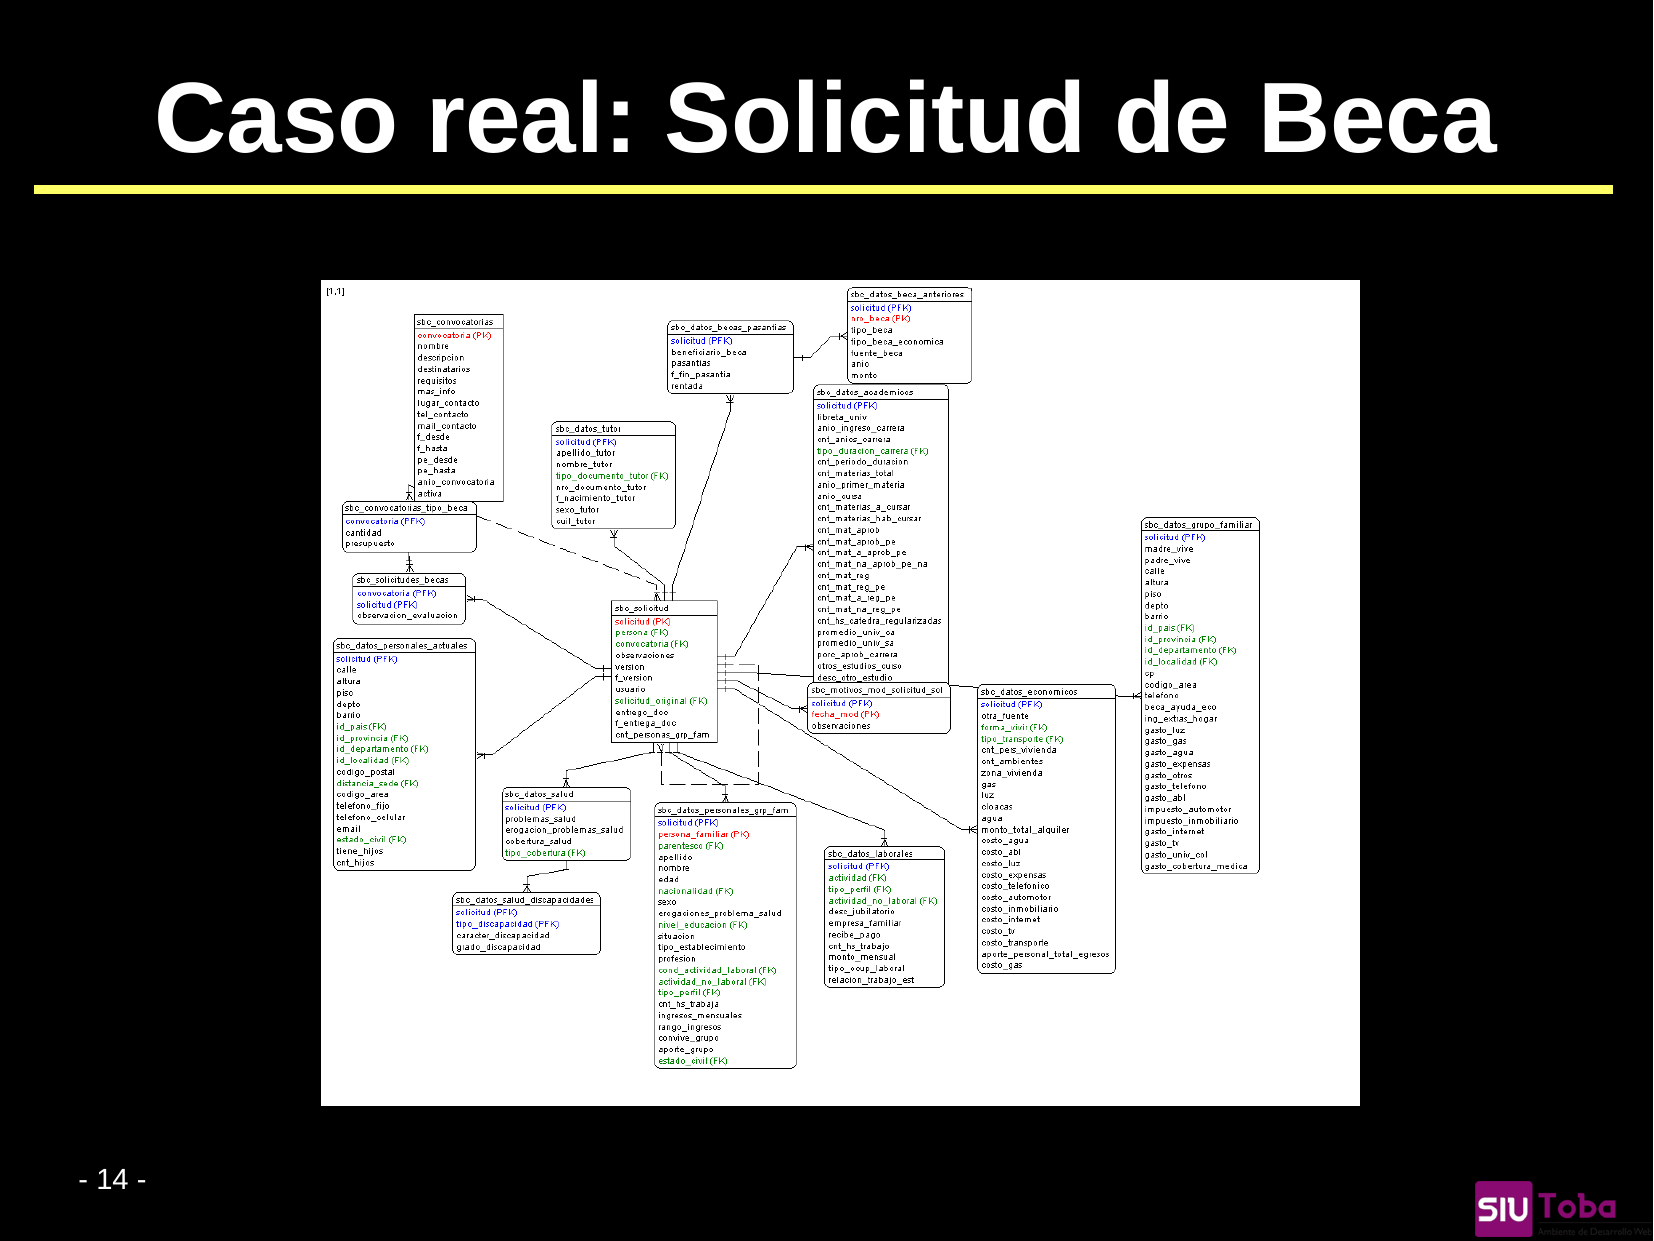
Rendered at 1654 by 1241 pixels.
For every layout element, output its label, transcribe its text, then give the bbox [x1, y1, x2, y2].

title Caso real: Solicitud de Beca [58, 47, 1594, 188]
picture [1475, 1181, 1652, 1237]
picture [321, 280, 1360, 1106]
